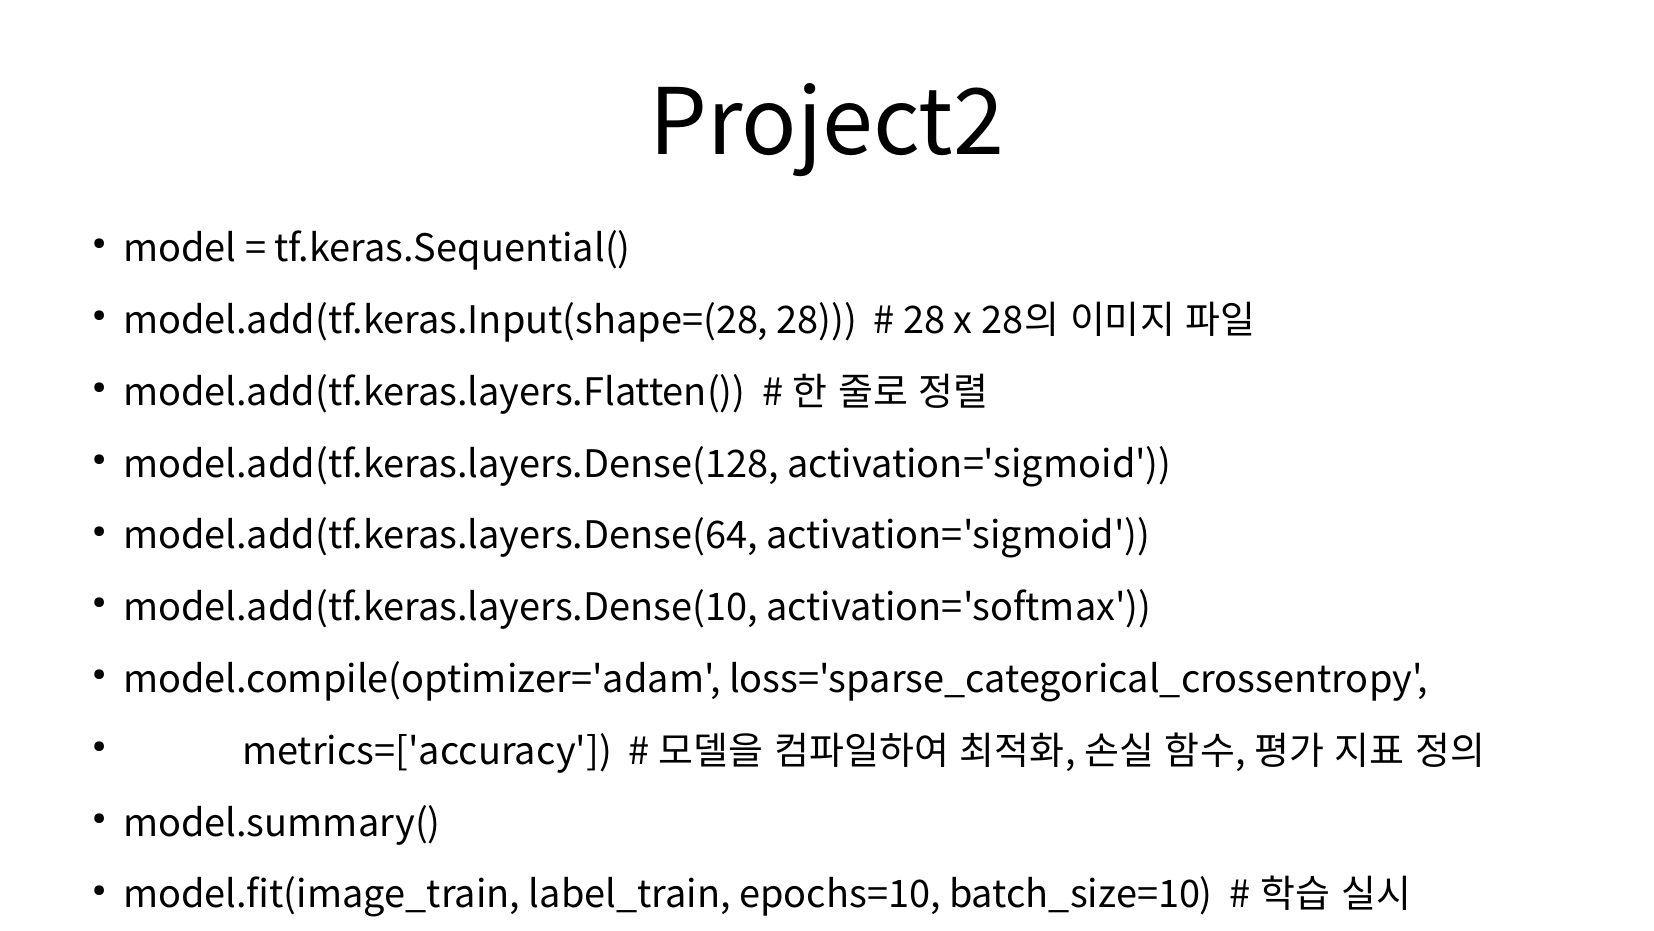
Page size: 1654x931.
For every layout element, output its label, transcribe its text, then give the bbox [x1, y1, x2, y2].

list model = tf.keras.Sequential() model.add(tf.keras.Input(shape=(28, 28))) # 28 x 28의 이미지 파일 model.add(tf.keras.layers.Flatten()) # 한 줄로 정렬 model.add(tf.keras.layers.Dense(128, activation='sigmoid')) model.add(tf.keras.layers.Dense(64, activation='sigmoid')) model.add(tf.keras.layers.Dense(10, activation='softmax')) model.compile(optimizer='adam', loss='sparse_categorical_crossentropy', metrics=['accuracy']) # 모델을 컴파일하여 최적화, 손실 함수, 평가 지표 정의 model.summary() model.fit(image_train, label_train, epochs=10, batch_size=10) # 학습 실시 [82, 217, 1571, 931]
title Project2 [82, 37, 1571, 193]
